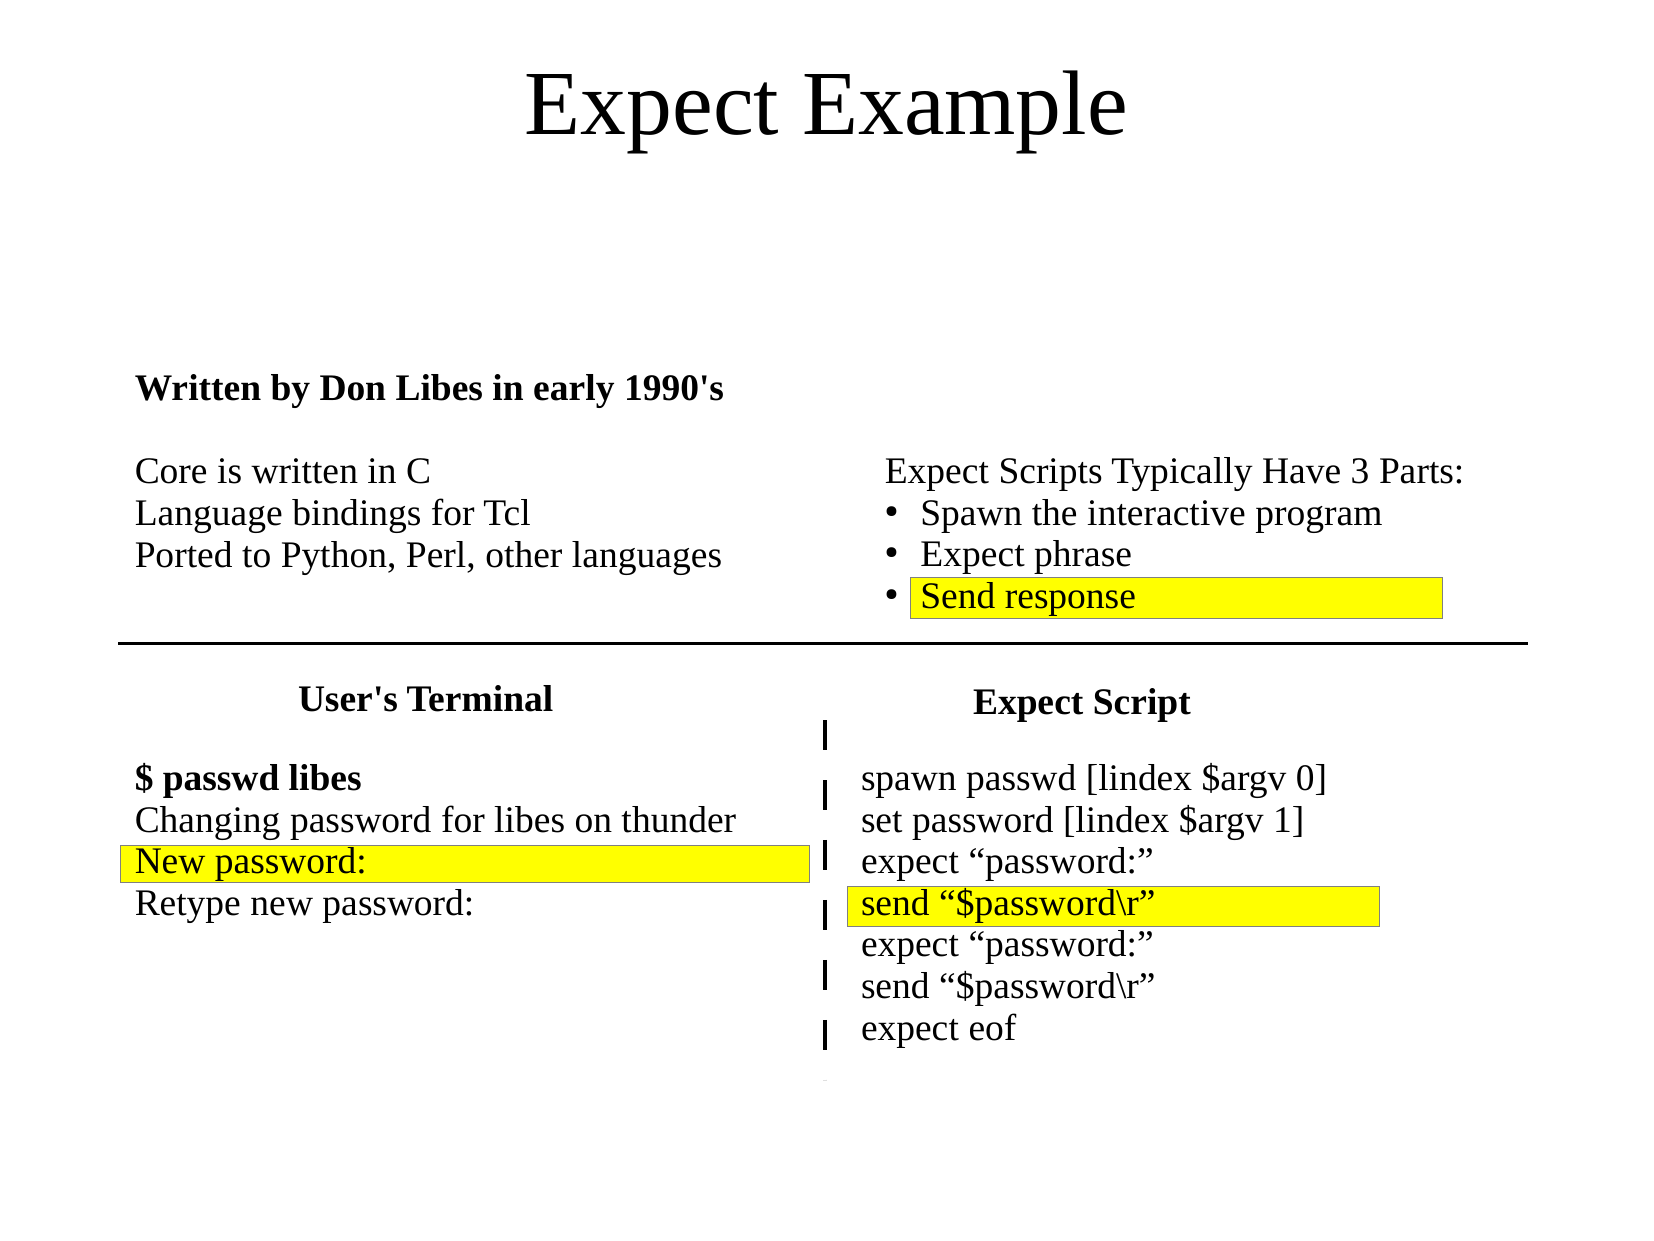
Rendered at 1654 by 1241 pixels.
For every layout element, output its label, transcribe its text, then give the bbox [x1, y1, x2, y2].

text_box [1343, 886, 1380, 927]
text_box $ passwd libes Changing password for libes on thunder New password: Retype new password: [120, 749, 752, 931]
text_box Expect Scripts Typically Have 3 Parts: Spawn the interactive program Expect phrase Send response [870, 442, 1482, 624]
text_box Expect Script [958, 673, 1207, 730]
text_box Written by Don Libes in early 1990's Core is written in C Language bindings for Tcl Ported to Python, Perl, other languages [120, 360, 741, 583]
title Expect Example [82, 52, 1571, 155]
text_box spawn passwd [lindex $argv 0] set password [lindex $argv 1] expect “password:” send “$password\r” expect “password:” send “$password\r” expect eof [846, 749, 1343, 1056]
text_box User's Terminal [283, 670, 569, 728]
text_box [752, 845, 810, 883]
